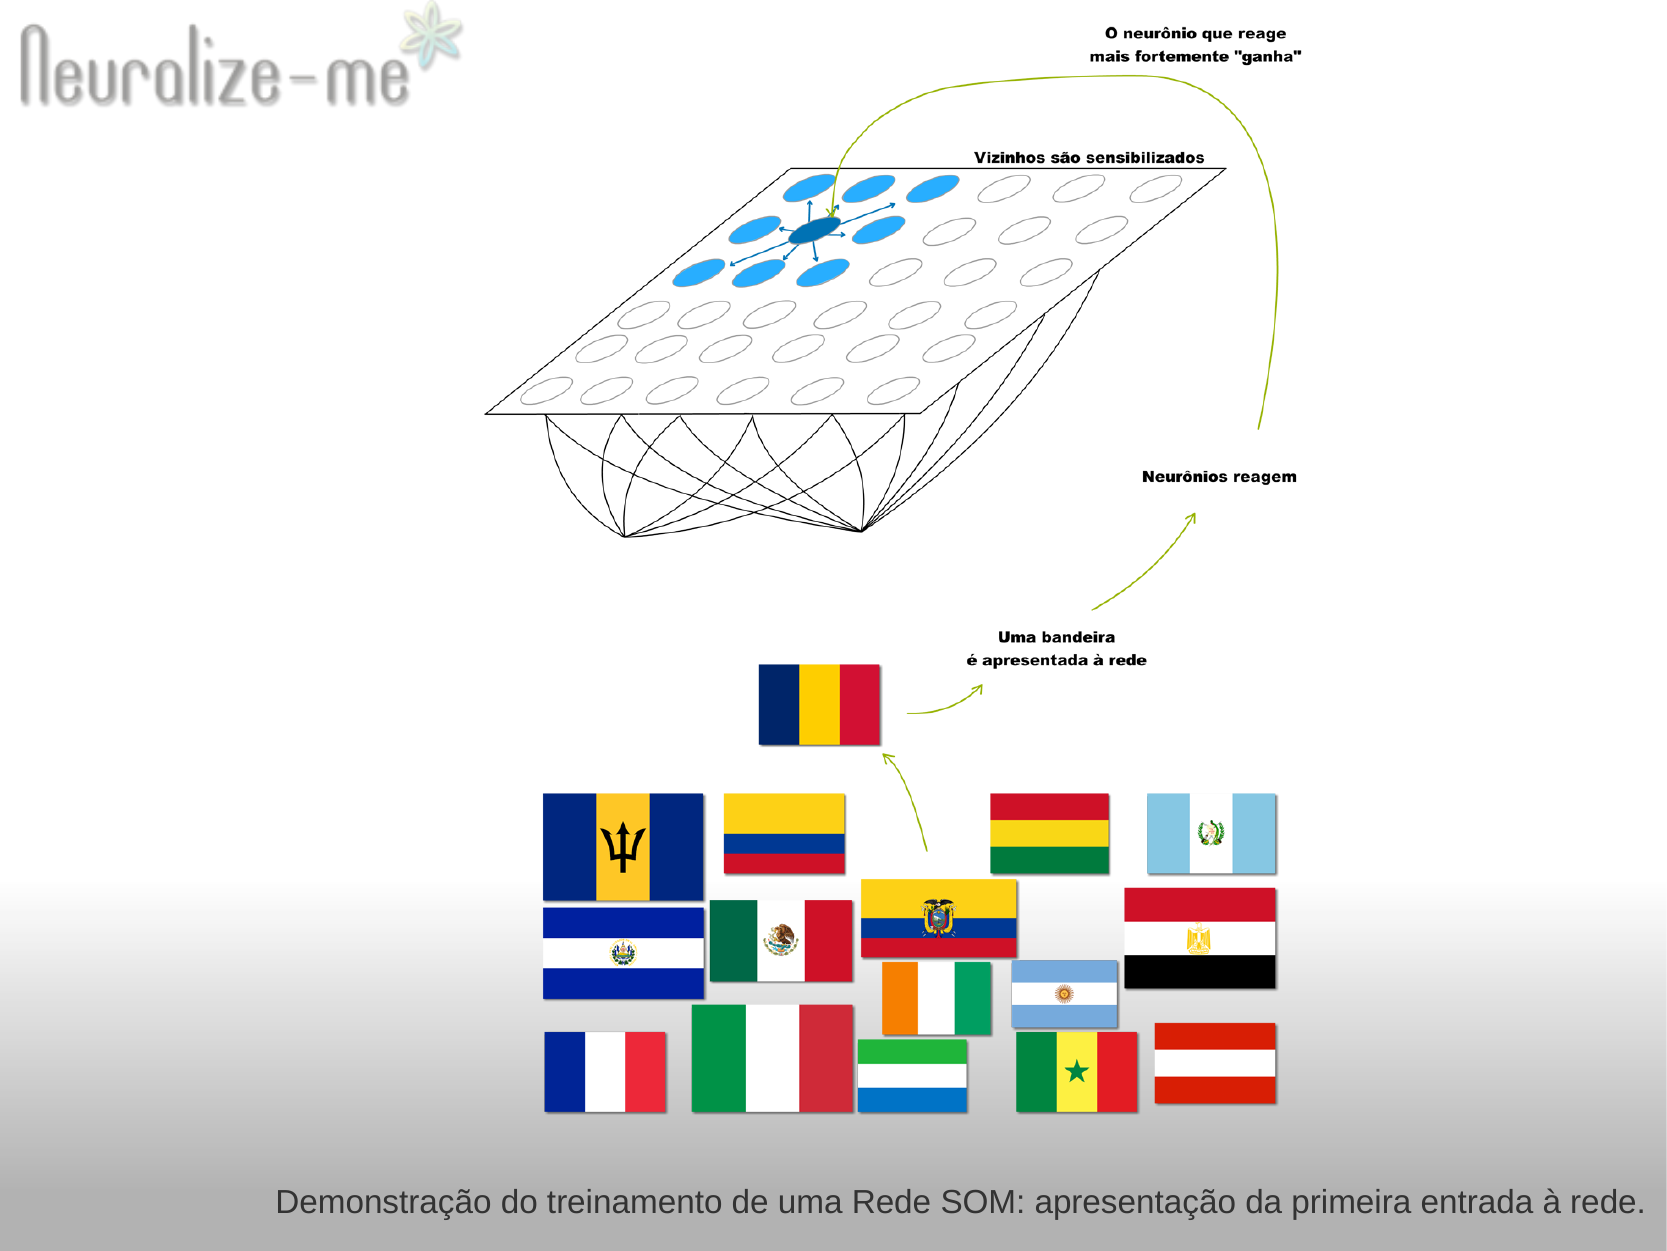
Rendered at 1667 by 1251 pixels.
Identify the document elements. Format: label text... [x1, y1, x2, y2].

picture [0, 0, 1667, 1251]
text_box Demonstração do treinamento de uma Rede SOM: apresentação da primeira entrada à rede. [7, 1183, 1648, 1222]
